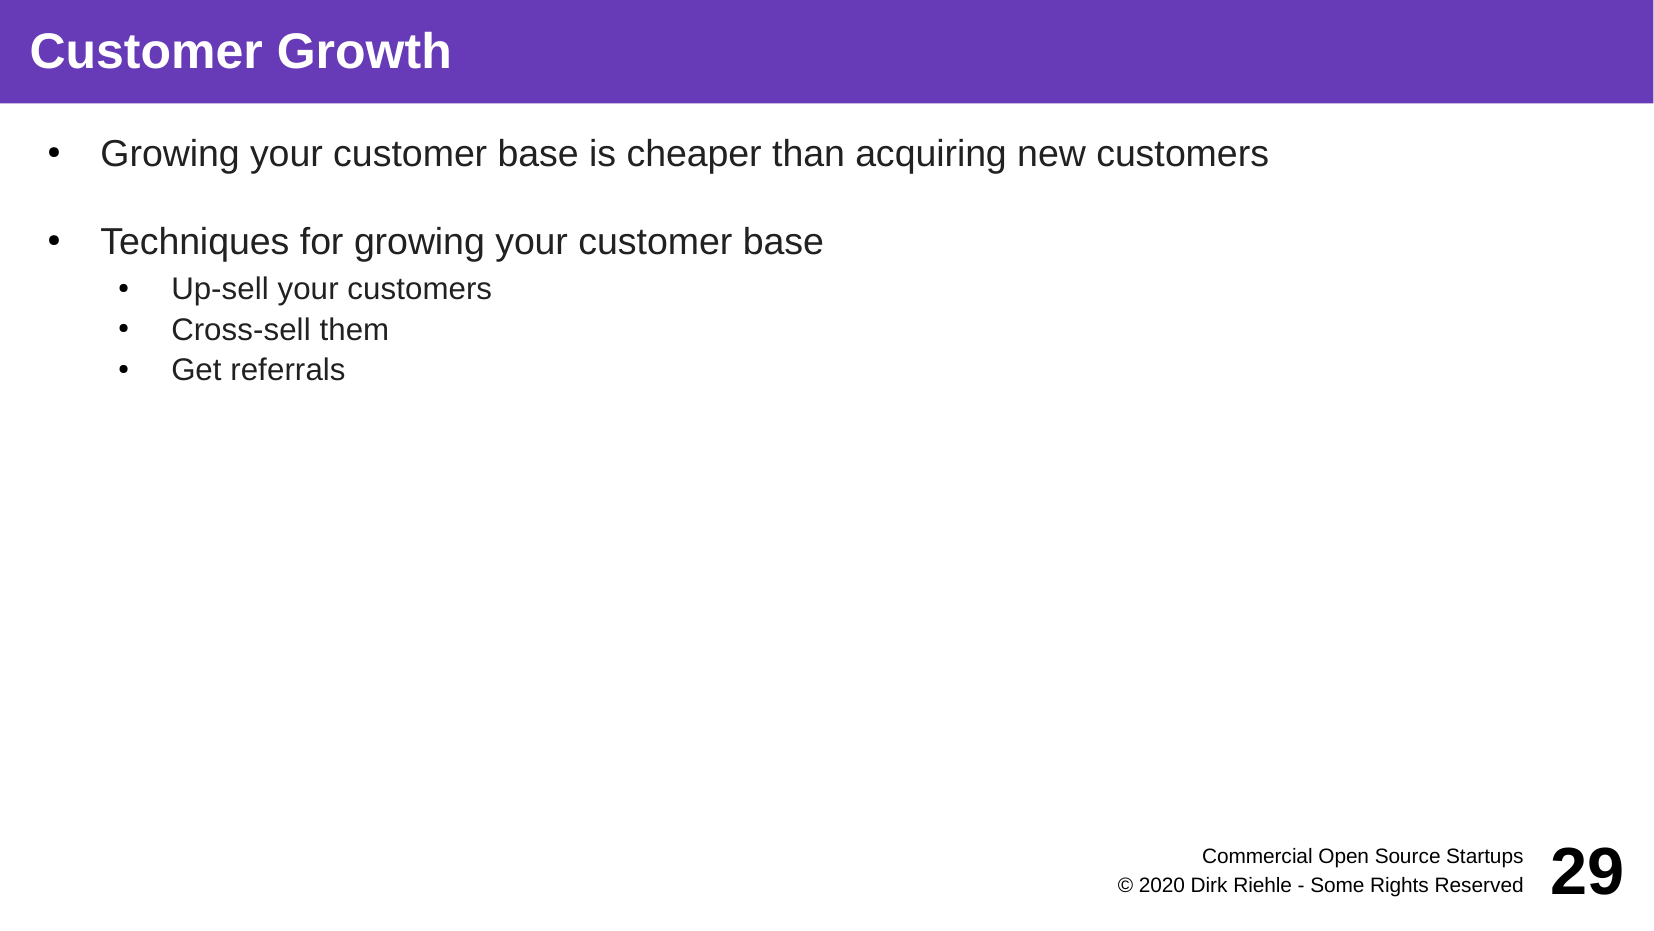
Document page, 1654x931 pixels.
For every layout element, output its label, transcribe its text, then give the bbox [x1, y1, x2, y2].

title Customer Growth [0, 0, 1654, 104]
list Growing your customer base is cheaper than acquiring new customers Techniques for growing your customer base Up-sell your customers Cross-sell them Get referrals [29, 132, 1625, 813]
